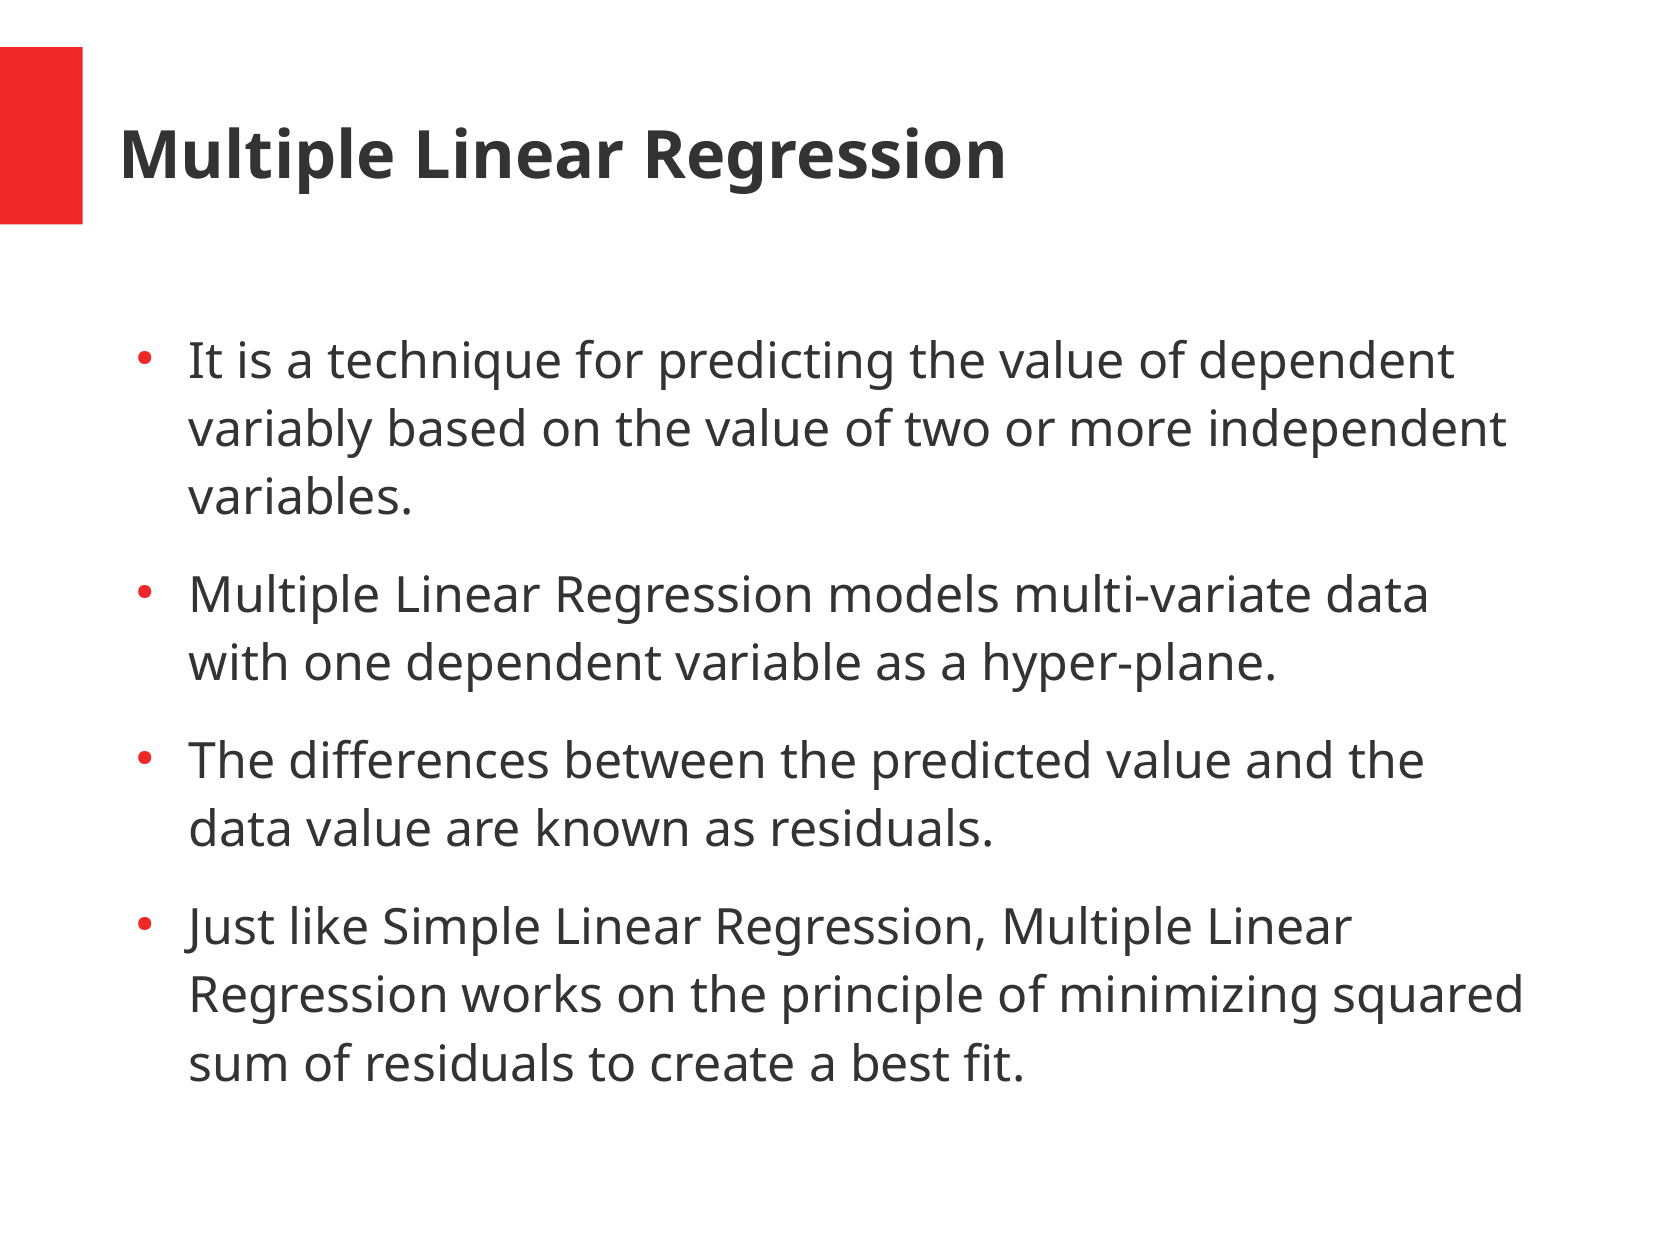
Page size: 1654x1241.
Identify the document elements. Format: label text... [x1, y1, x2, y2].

title Multiple Linear Regression [118, 49, 1571, 257]
list It is a technique for predicting the value of dependent variably based on the value of two or more independent variables. Multiple Linear Regression models multi-variate data with one dependent variable as a hyper-plane. The differences between the predicted value and the data value are known as residuals. Just like Simple Linear Regression, Multiple Linear Regression works on the principle of minimizing squared sum of residuals to create a best fit. [118, 324, 1536, 1074]
